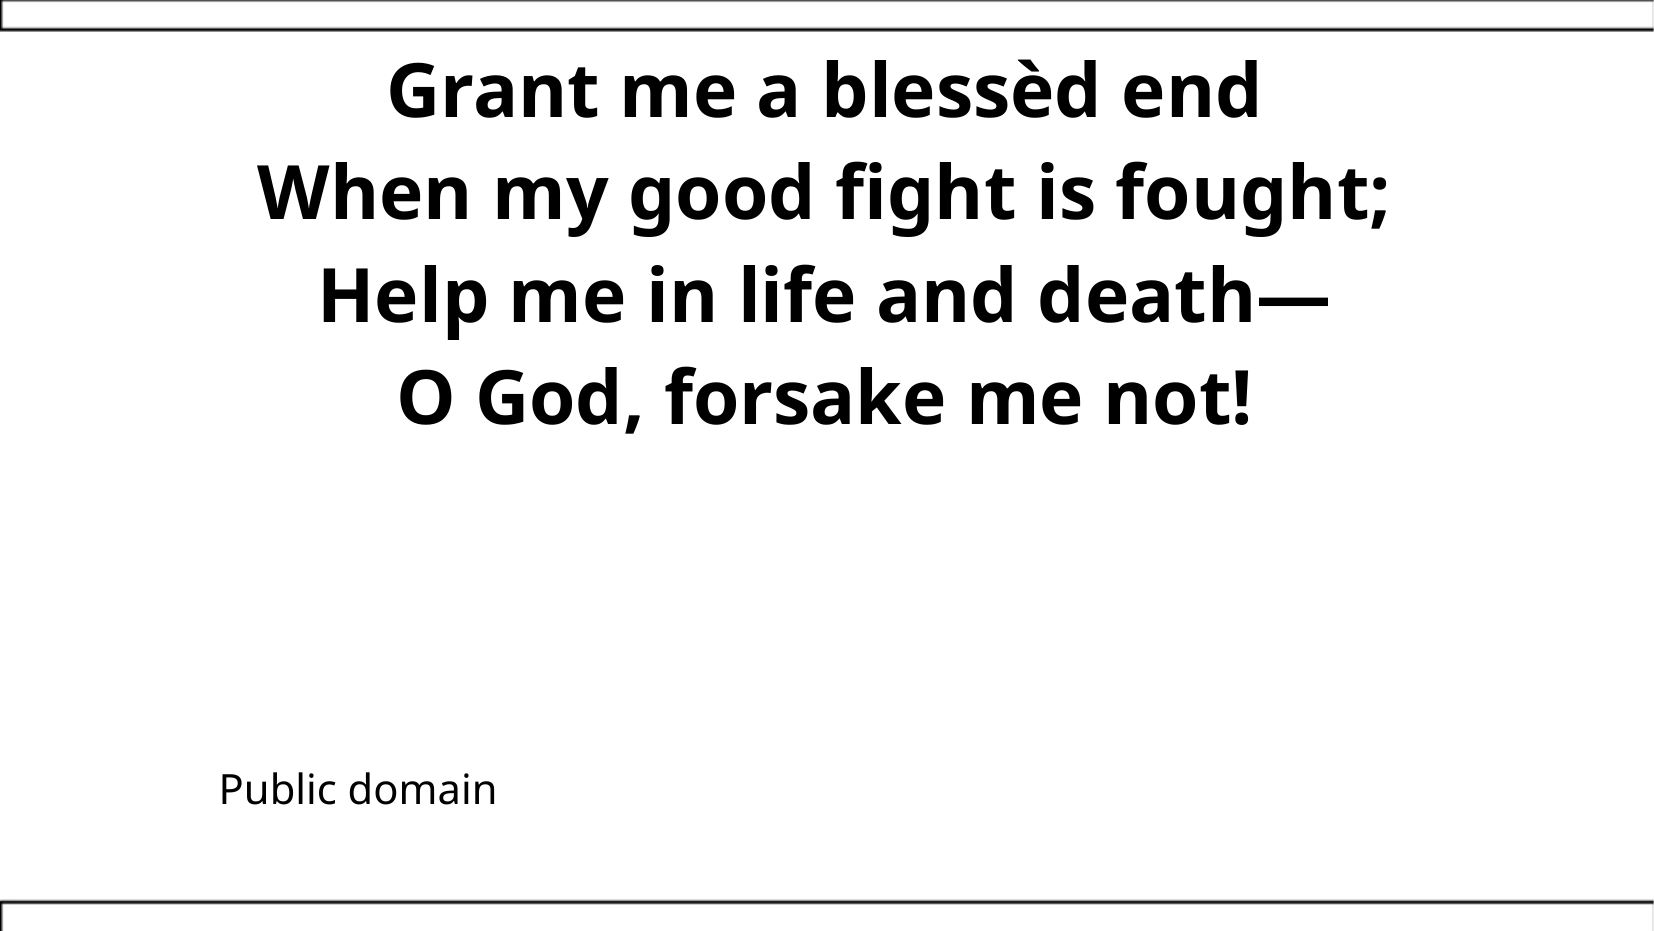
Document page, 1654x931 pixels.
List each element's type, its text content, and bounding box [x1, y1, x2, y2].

text_box Grant me a blessèd end When my good fight is fought; Help me in life and death— O God, forsake me not! Public domain [105, 30, 1546, 847]
picture [0, 0, 1654, 931]
